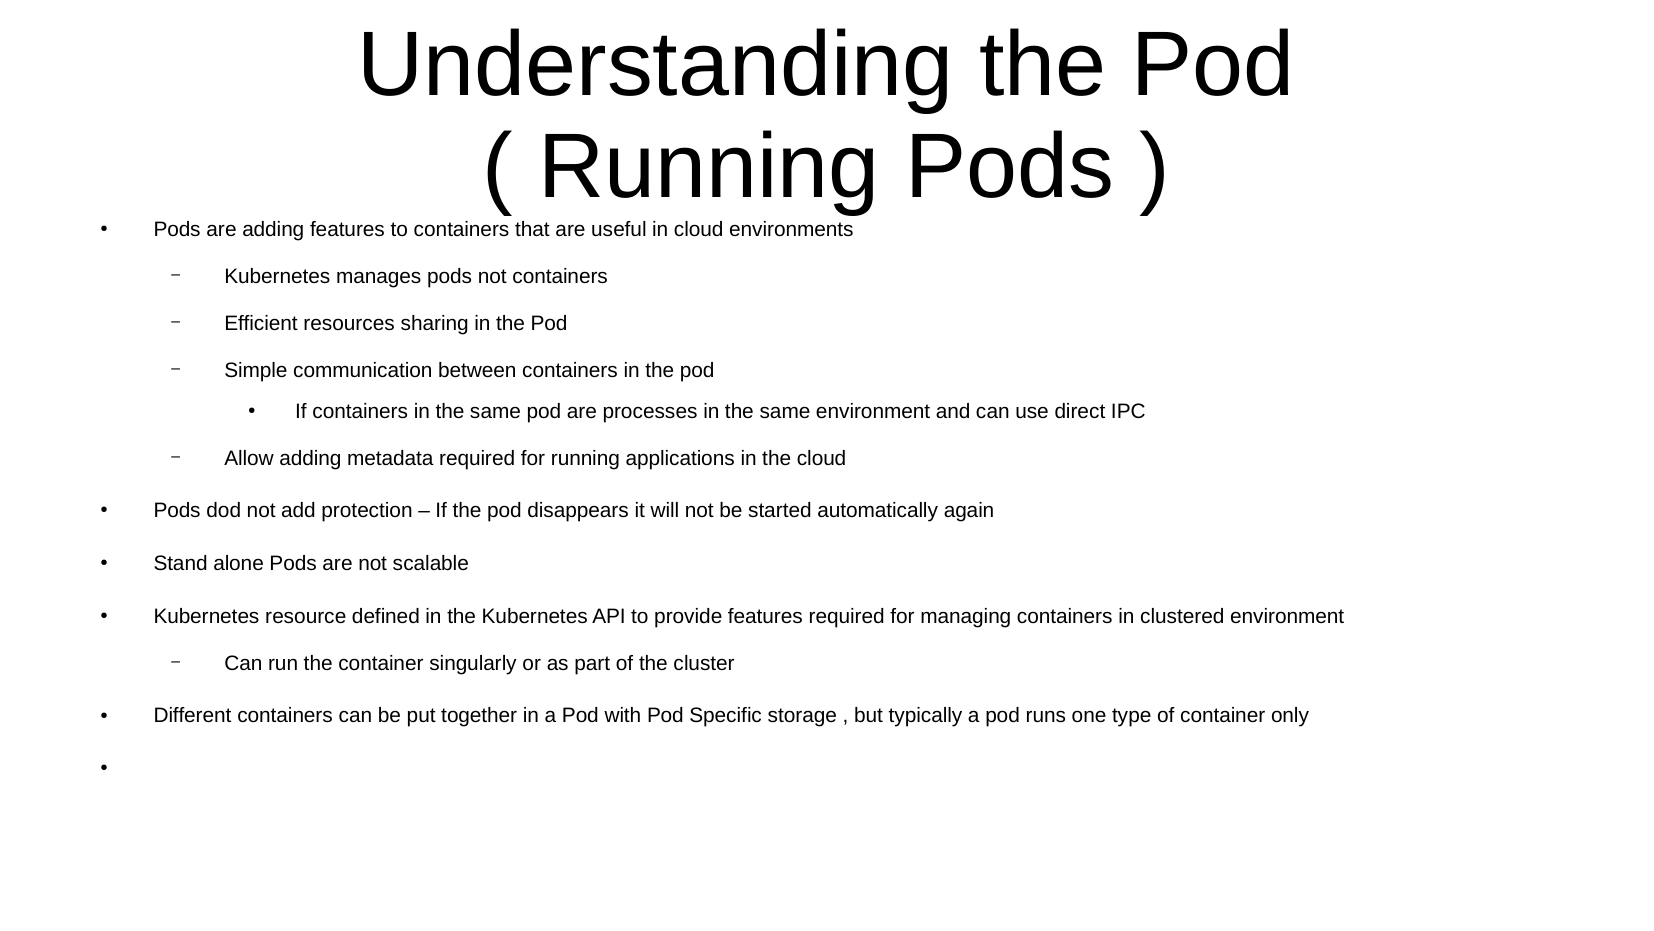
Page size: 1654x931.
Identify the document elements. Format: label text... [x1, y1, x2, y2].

title Understanding the Pod ( Running Pods ) [82, 12, 1571, 217]
list Pods are adding features to containers that are useful in cloud environments Kubernetes manages pods not containers Efficient resources sharing in the Pod Simple communication between containers in the pod If containers in the same pod are processes in the same environment and can use direct IPC Allow adding metadata required for running applications in the cloud Pods dod not add protection – If the pod disappears it will not be started automatically again Stand alone Pods are not scalable Kubernetes resource defined in the Kubernetes API to provide features required for managing containers in clustered environment Can run the container singularly or as part of the cluster Different containers can be put together in a Pod with Pod Specific storage , but typically a pod runs one type of container only [82, 217, 1613, 901]
